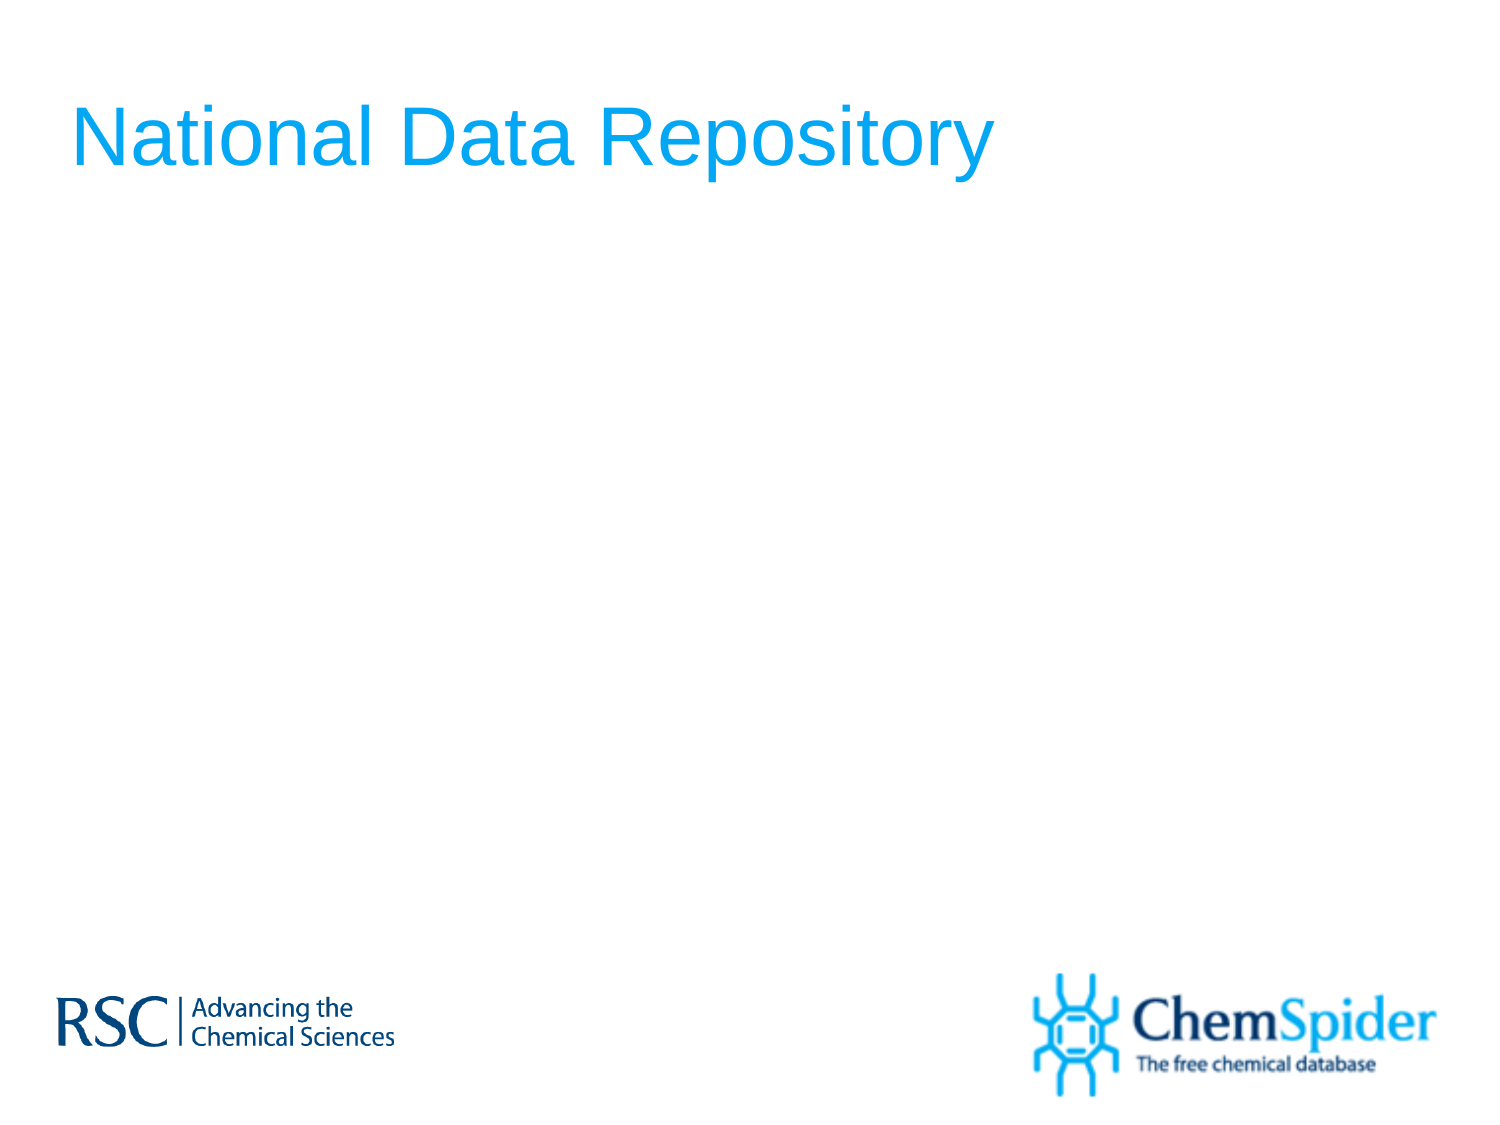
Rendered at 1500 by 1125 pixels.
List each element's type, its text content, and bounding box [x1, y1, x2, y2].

title National Data Repository [55, 75, 1438, 185]
